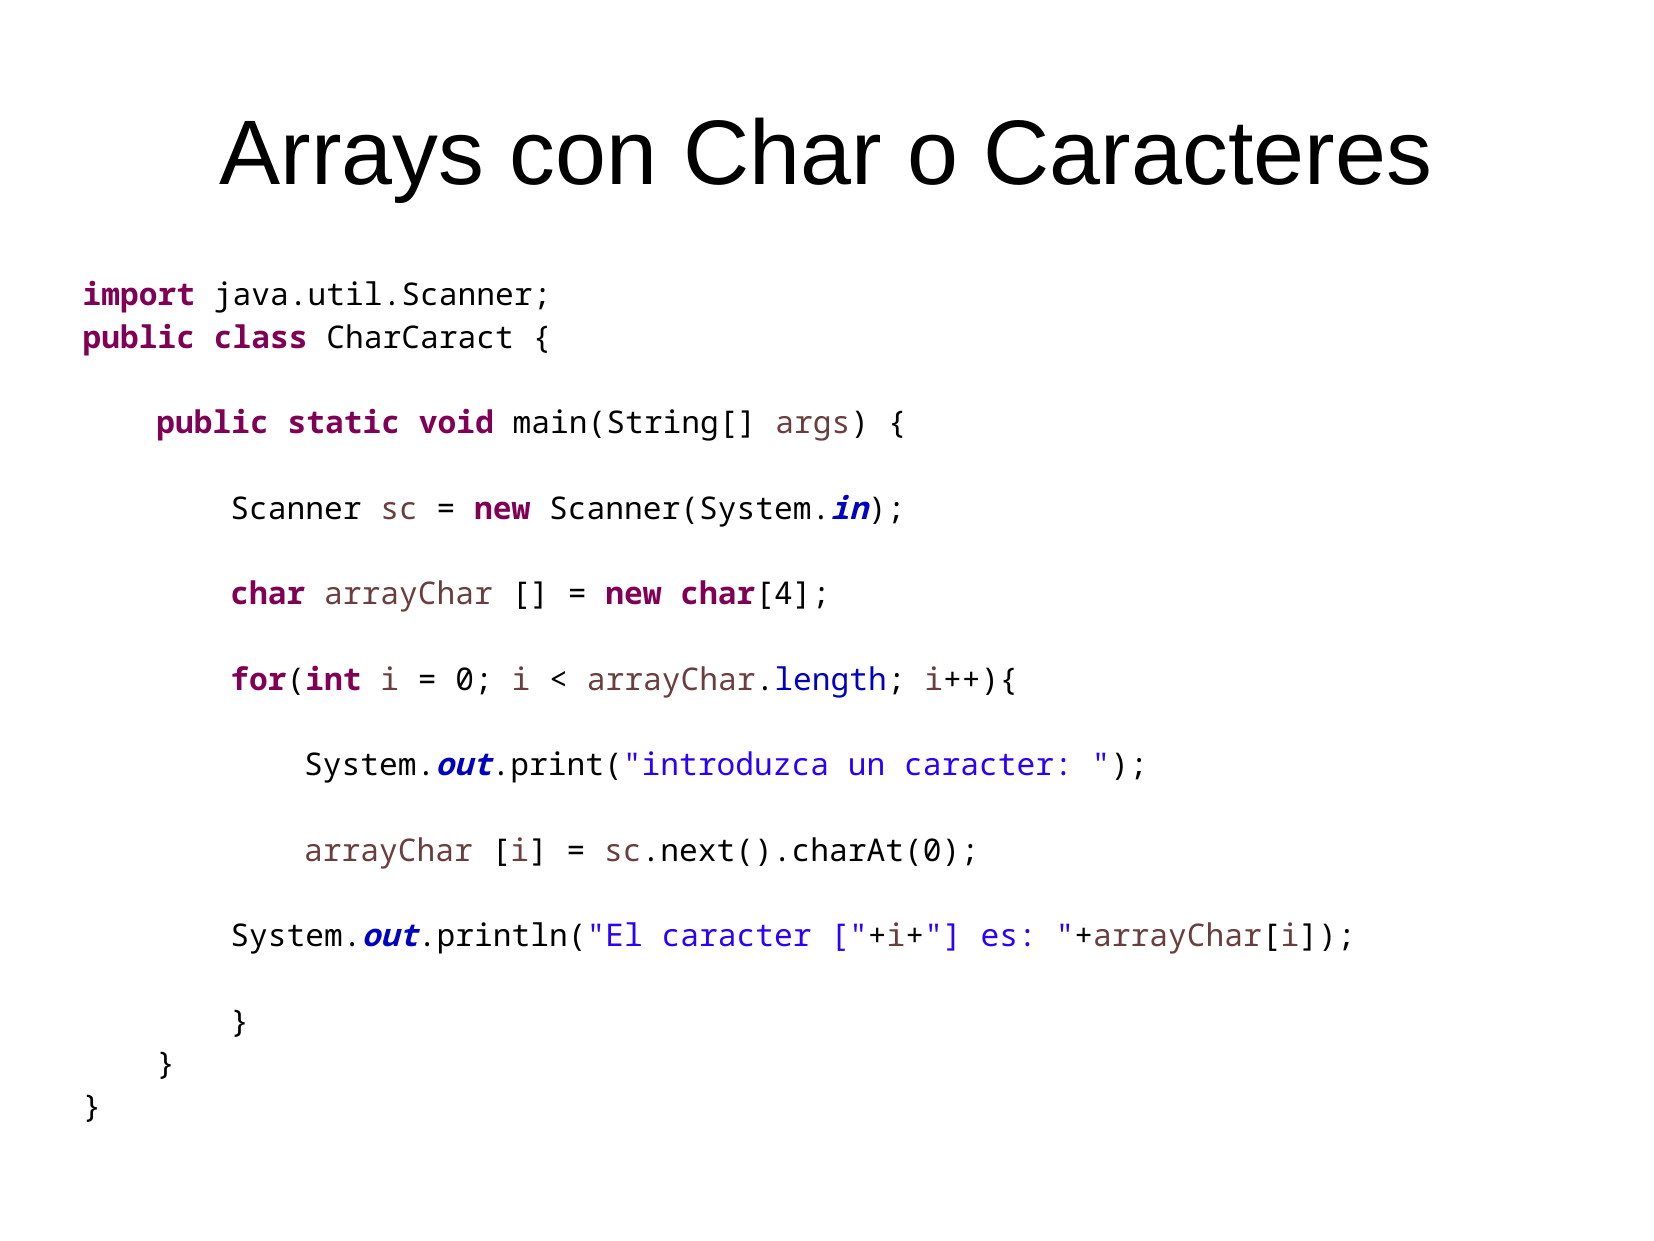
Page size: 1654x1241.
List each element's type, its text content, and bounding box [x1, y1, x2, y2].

subtitle import java.util.Scanner; public class CharCaract { public static void main(String[] args) { Scanner sc = new Scanner(System.in); char arrayChar [] = new char[4]; for(int i = 0; i < arrayChar.length; i++){ System.out.print("introduzca un caracter: "); arrayChar [i] = sc.next().charAt(0); System.out.println("El caracter ["+i+"] es: "+arrayChar[i]); } } } [82, 290, 1571, 1109]
title Arrays con Char o Caracteres [82, 49, 1571, 257]
